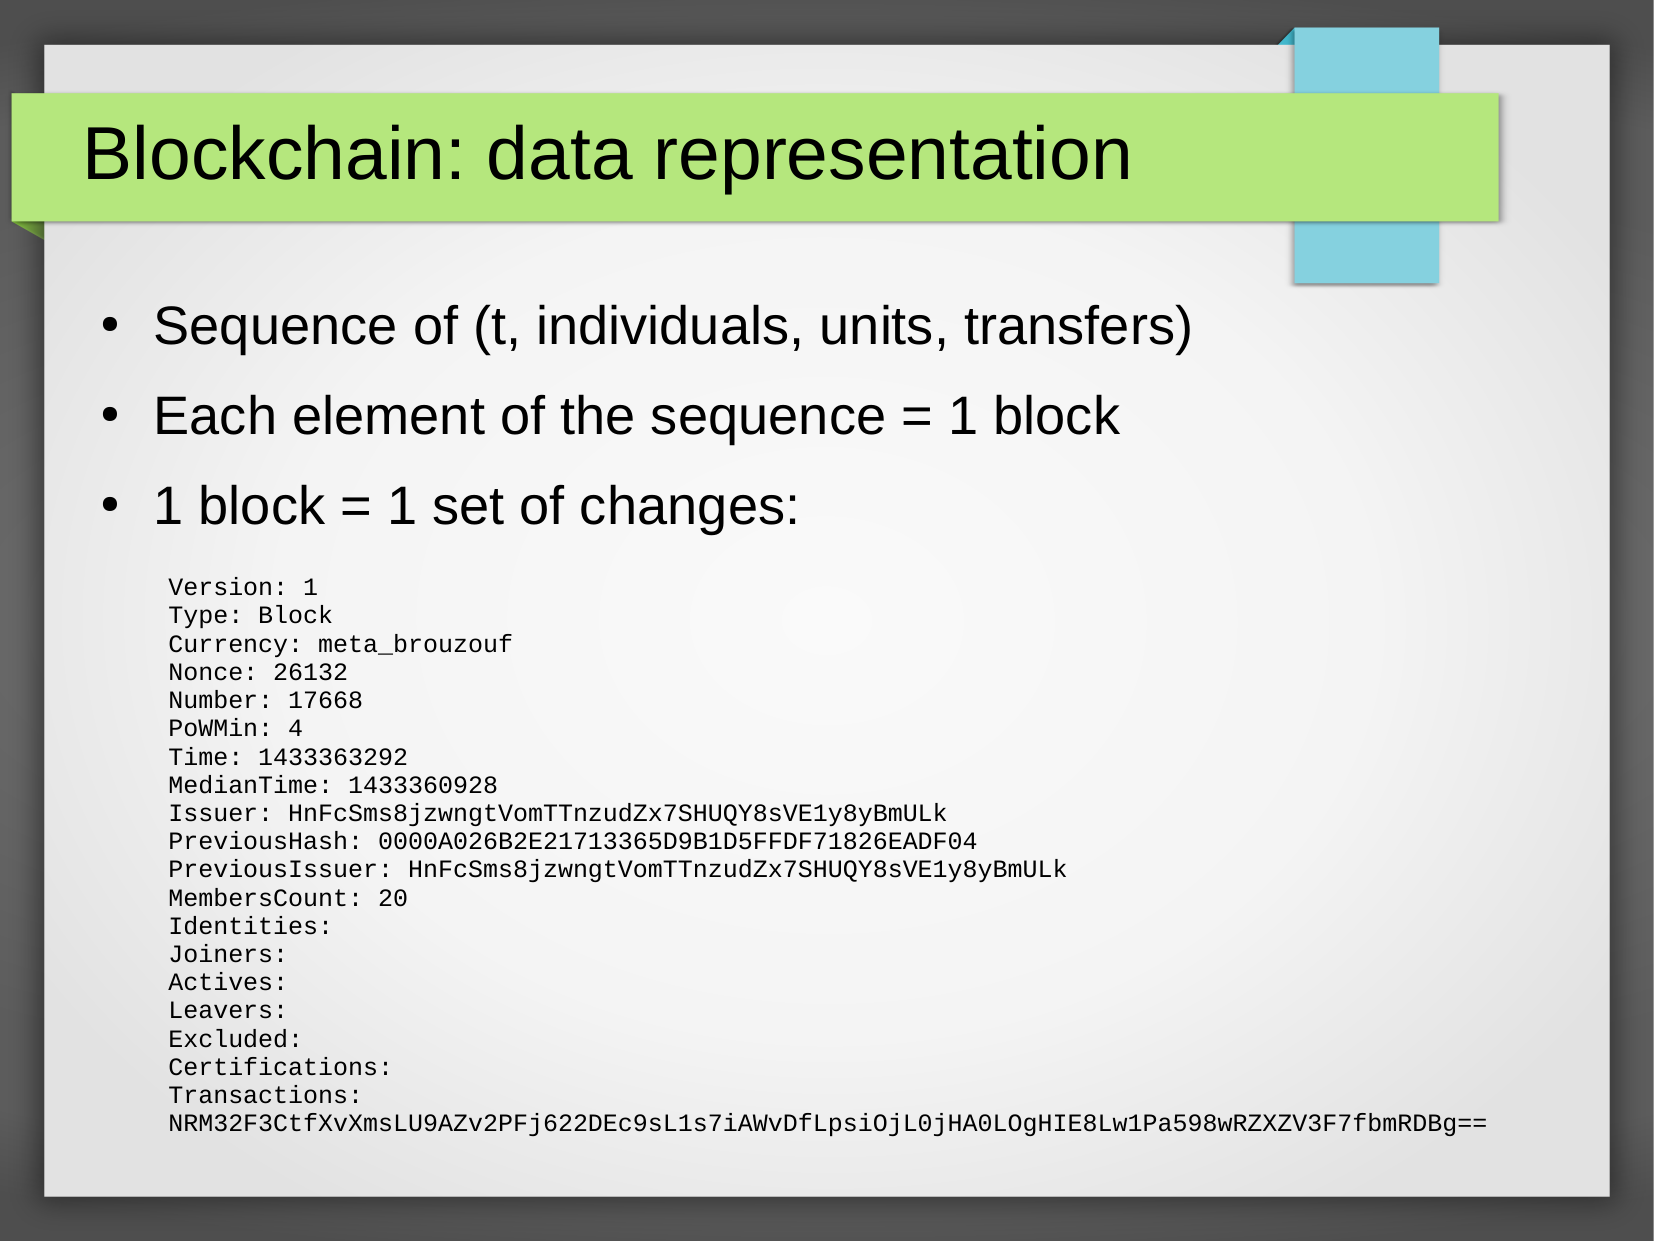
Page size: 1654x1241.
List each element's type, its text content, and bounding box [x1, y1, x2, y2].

picture [0, 0, 1654, 1241]
list Sequence of (t, individuals, units, transfers) Each element of the sequence = 1 block 1 block = 1 set of changes: [82, 295, 1571, 1015]
text_box Version: 1 Type: Block Currency: meta_brouzouf Nonce: 26132 Number: 17668 PoWMin: 4 Time: 1433363292 MedianTime: 1433360928 Issuer: HnFcSms8jzwngtVomTTnzudZx7SHUQY8sVE1y8yBmULk PreviousHash: 0000A026B2E21713365D9B1D5FFDF71826EADF04 PreviousIssuer: HnFcSms8jzwngtVomTTnzudZx7SHUQY8sVE1y8yBmULk MembersCount: 20 Identities: Joiners: Actives: Leavers: Excluded: Certifications: Transactions: NRM32F3CtfXvXmsLU9AZv2PFj622DEc9sL1s7iAWvDfLpsiOjL0jHA0LOgHIE8Lw1Pa598wRZXZV3F7fbmRDBg== [153, 567, 1524, 1158]
title Blockchain: data representation [82, 94, 1512, 213]
